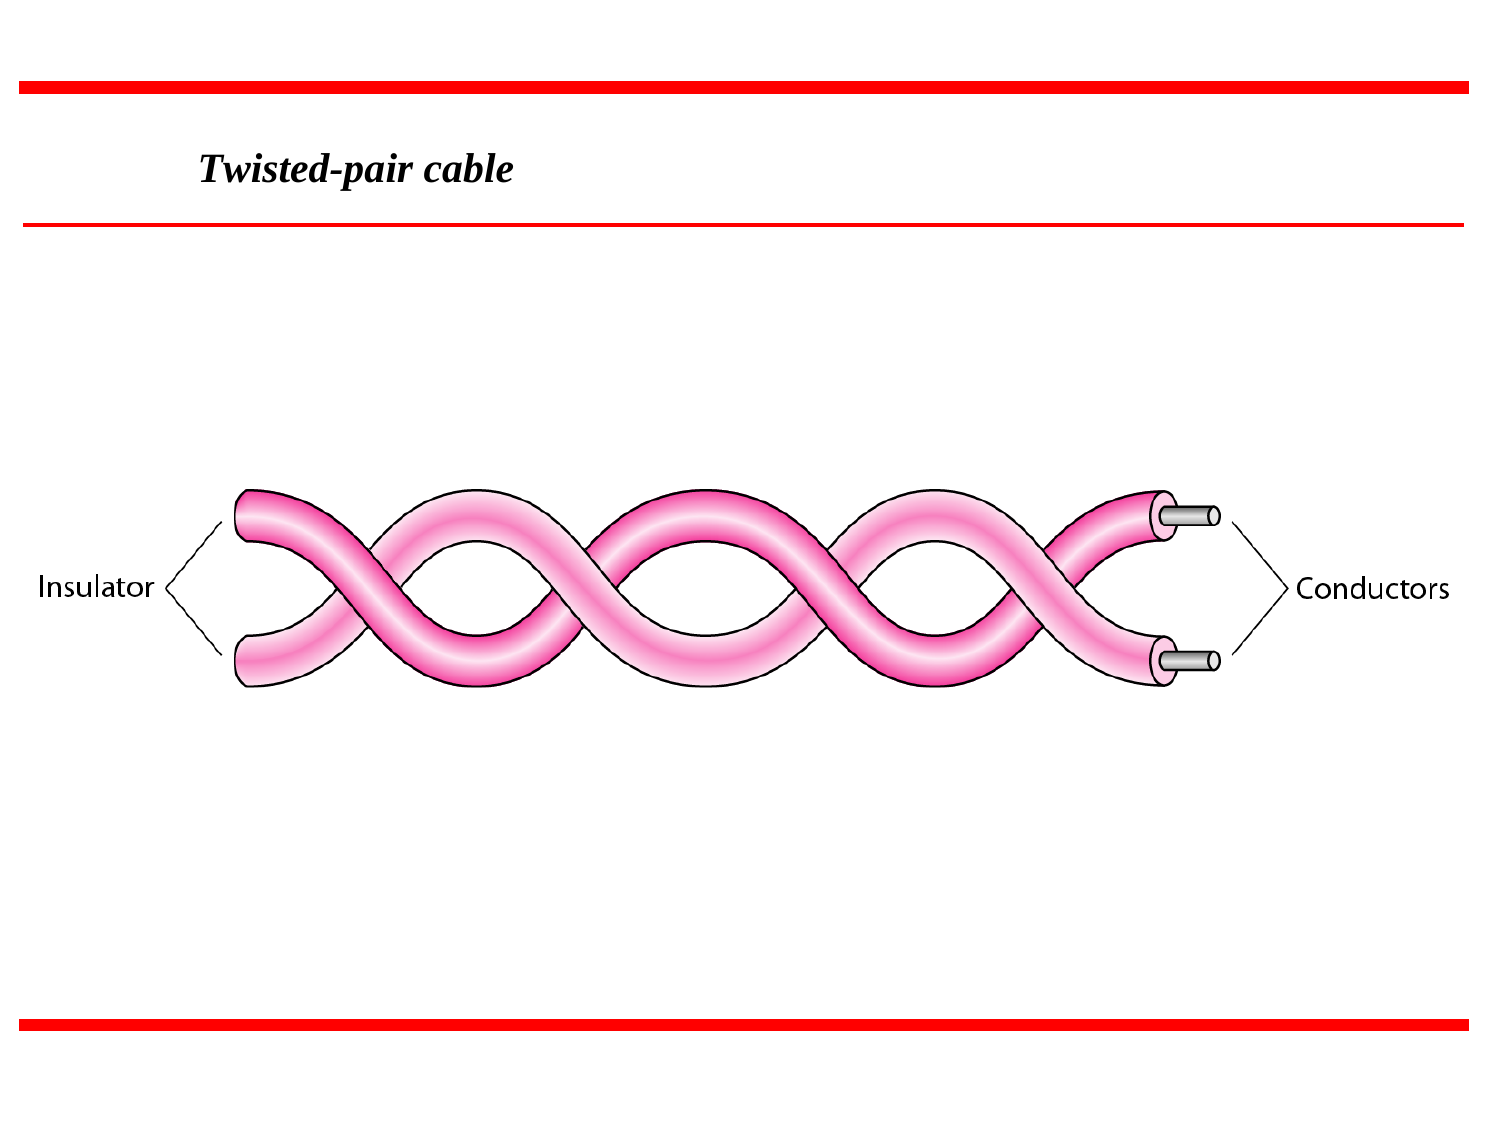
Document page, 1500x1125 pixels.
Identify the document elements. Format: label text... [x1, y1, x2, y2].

picture [37, 489, 1450, 688]
text_box Twisted-pair cable [157, 124, 530, 201]
